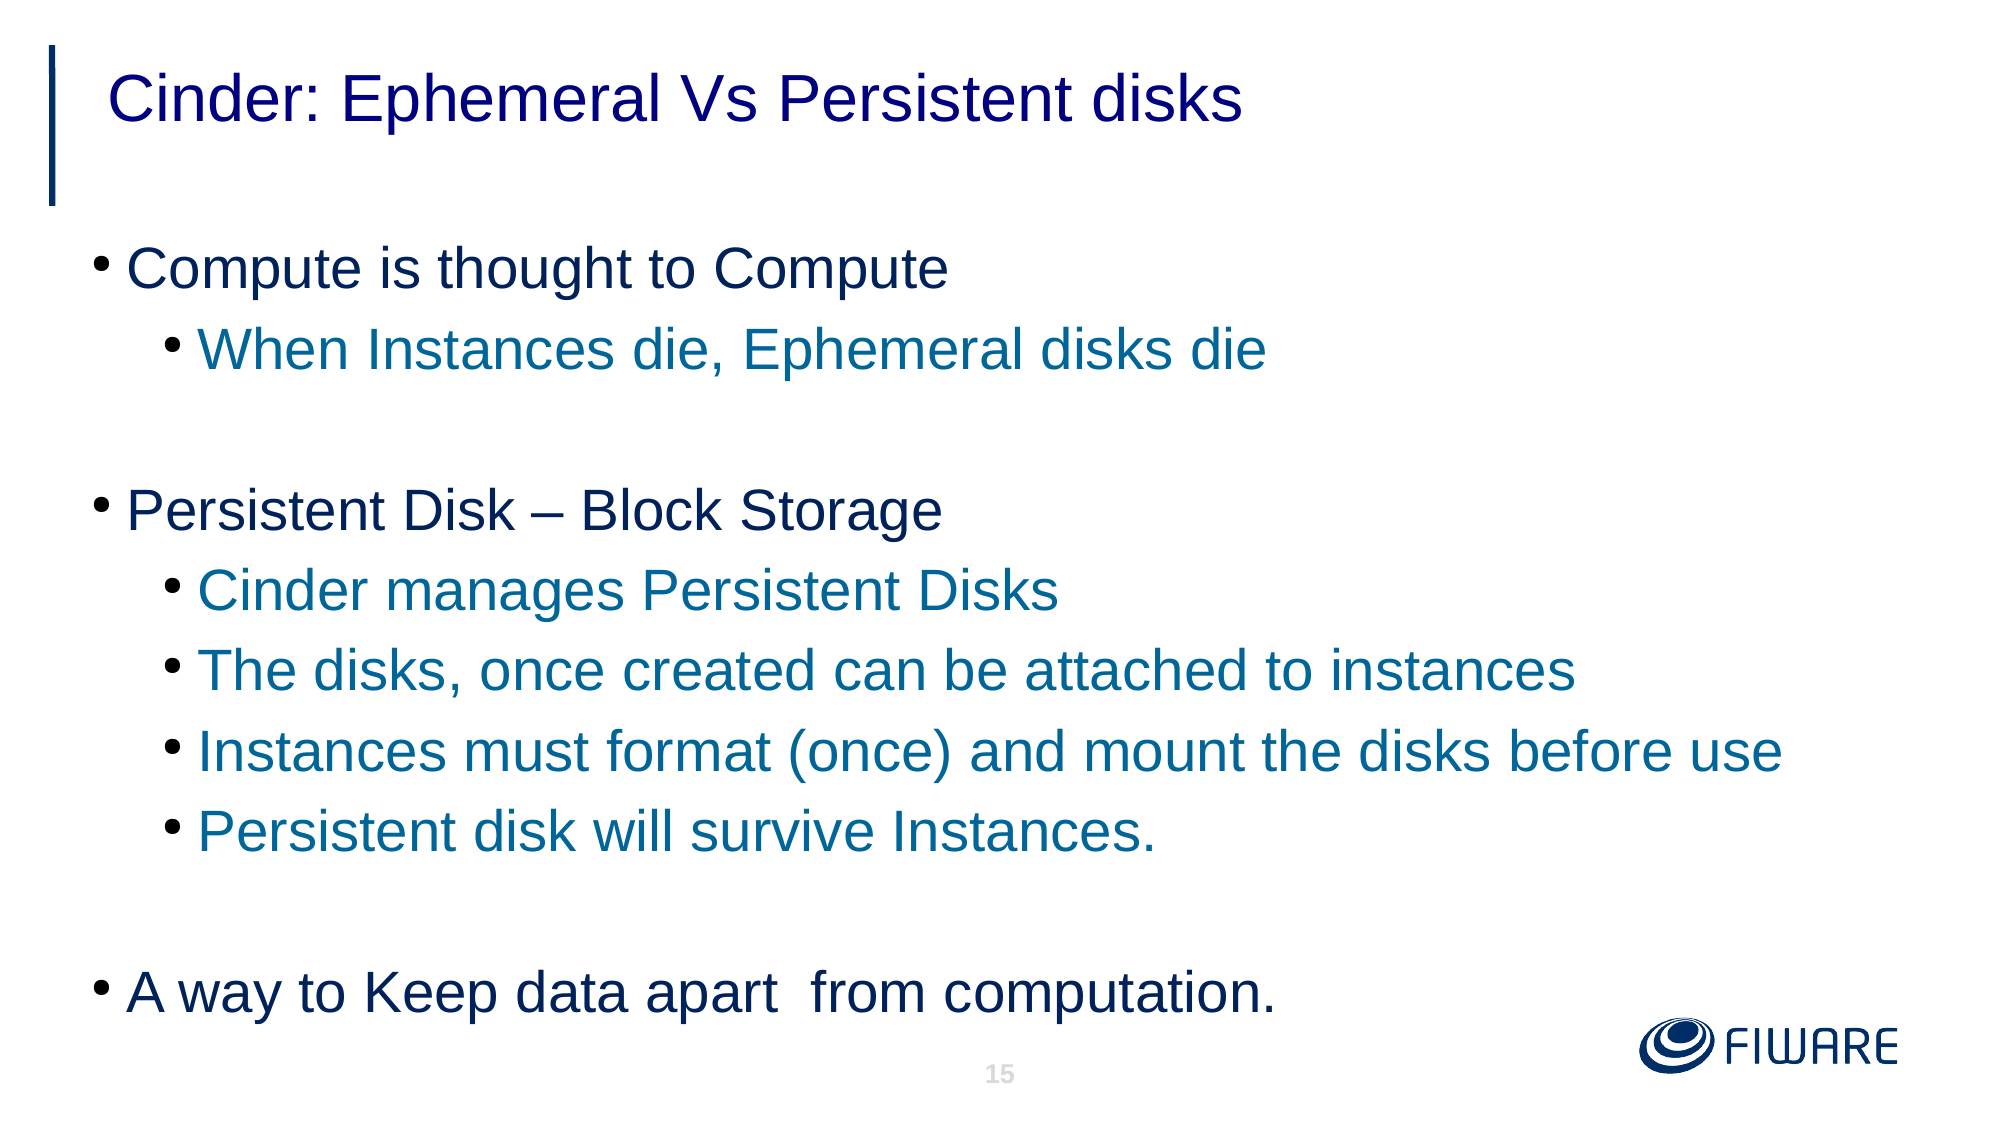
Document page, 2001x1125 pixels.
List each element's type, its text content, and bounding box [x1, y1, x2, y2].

text_box Compute is thought to Compute When Instances die, Ephemeral disks die Persistent Disk – Block Storage Cinder manages Persistent Disks The disks, once created can be attached to instances Instances must format (once) and mount the disks before use Persistent disk will survive Instances. A way to Keep data apart from computation. [76, 212, 1902, 1032]
picture [1635, 1012, 1905, 1077]
title Cinder: Ephemeral Vs Persistent disks [92, 47, 1704, 178]
slide_number <number> [887, 1042, 1113, 1103]
